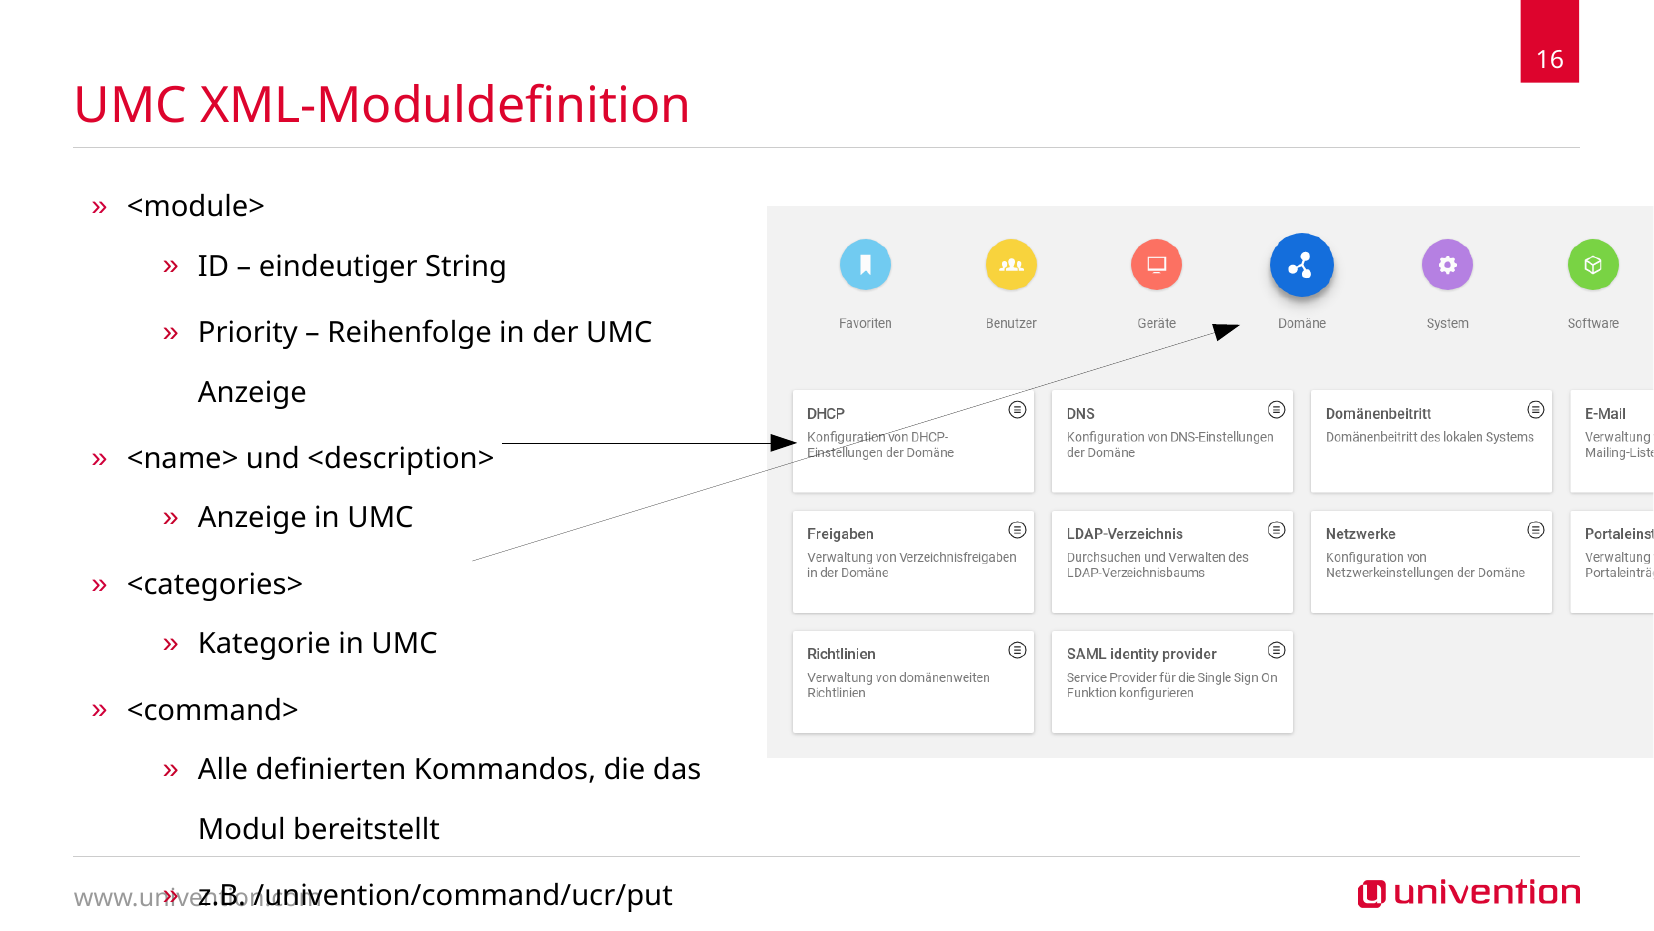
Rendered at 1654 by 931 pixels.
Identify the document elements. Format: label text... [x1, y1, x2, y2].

title UMC XML-Moduldefinition [73, 59, 1580, 148]
list <module> ID – eindeutiger String Priority – Reihenfolge in der UMC Anzeige <name> und <description> Anzeige in UMC <categories> Kategorie in UMC <command> Alle definierten Kommandos, die das Modul bereitstellt z.B. /univention/command/ucr/put [73, 165, 768, 886]
picture [1358, 879, 1580, 908]
picture [767, 206, 1654, 758]
